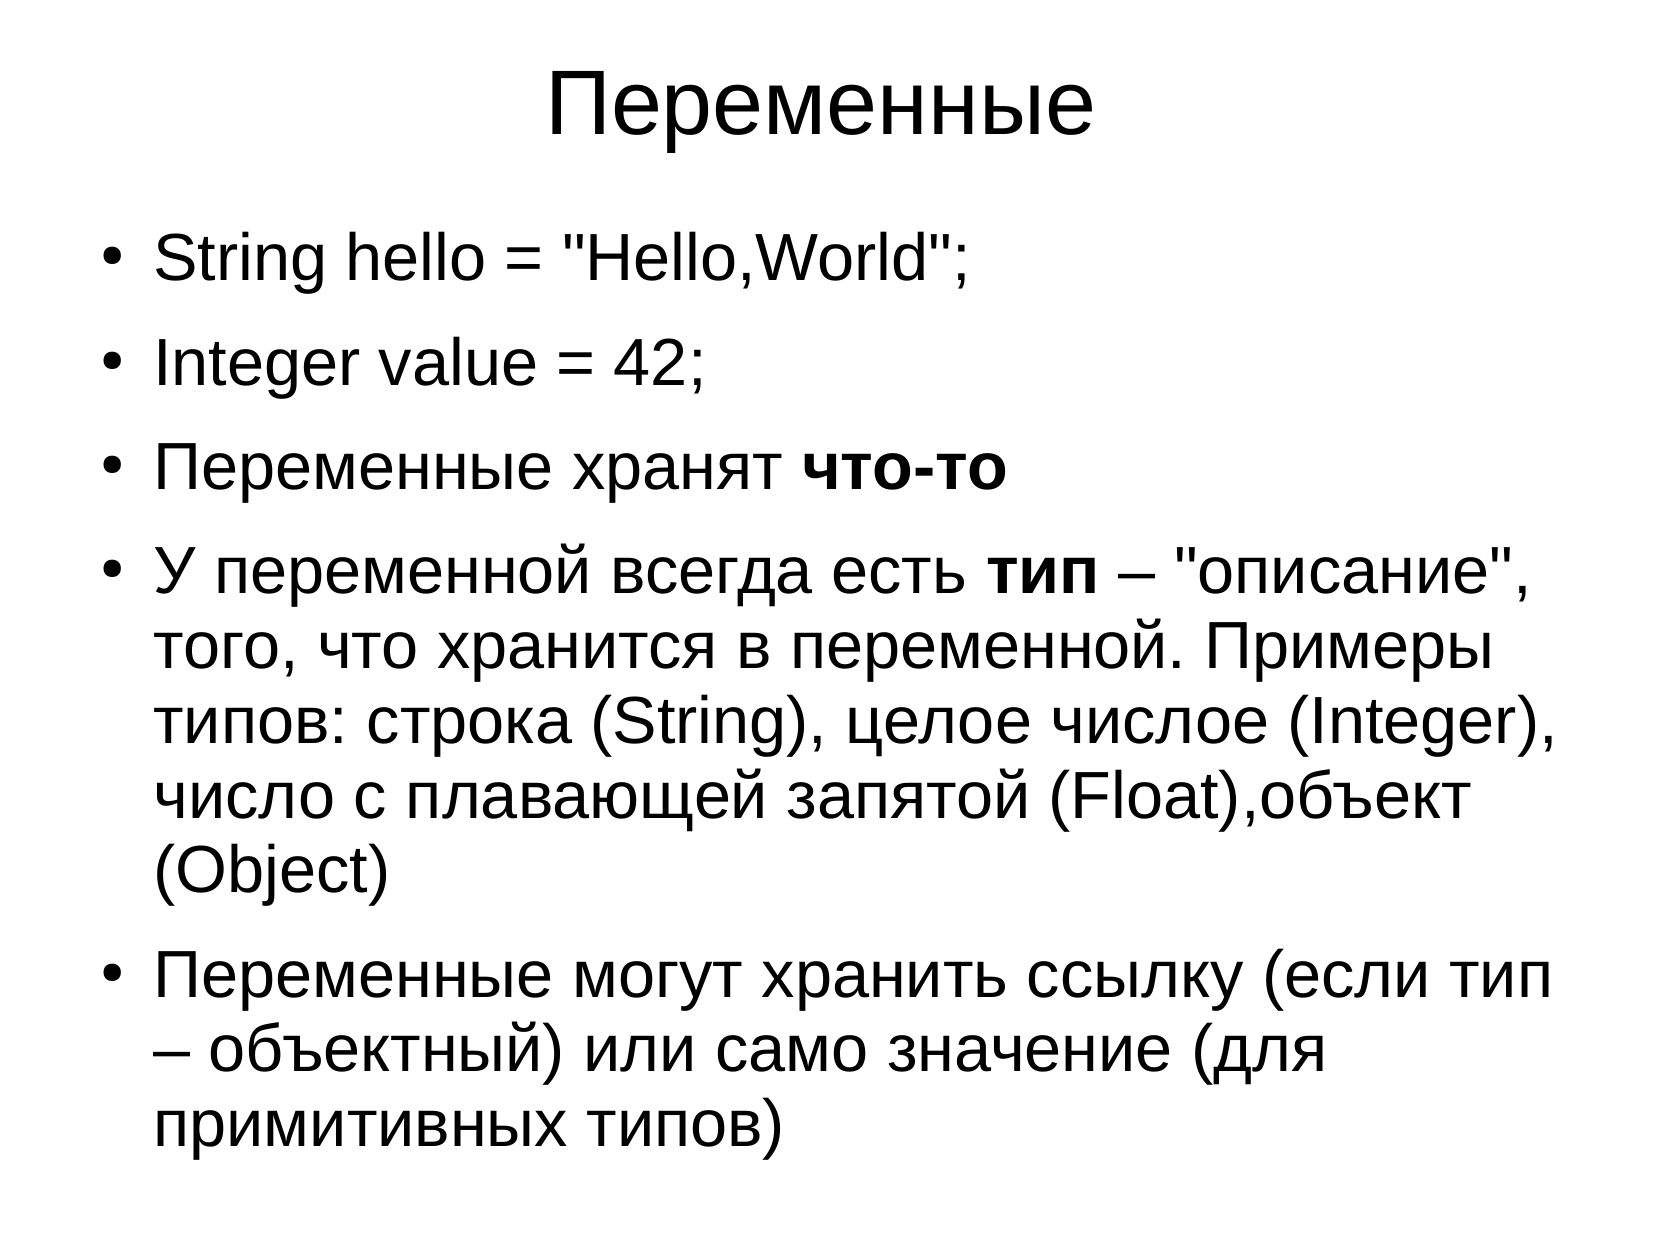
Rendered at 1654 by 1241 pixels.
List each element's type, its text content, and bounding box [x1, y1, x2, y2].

list String hello = "Hello,World"; Integer value = 42; Переменные хранят что-то У переменной всегда есть тип – "описание", того, что хранится в переменной. Примеры типов: строка (String), целое числое (Integer), число с плавающей запятой (Float),объект (Object) Переменные могут хранить ссылку (если тип – объектный) или само значение (для примитивных типов) [82, 220, 1571, 1241]
title Переменные [76, 0, 1565, 207]
